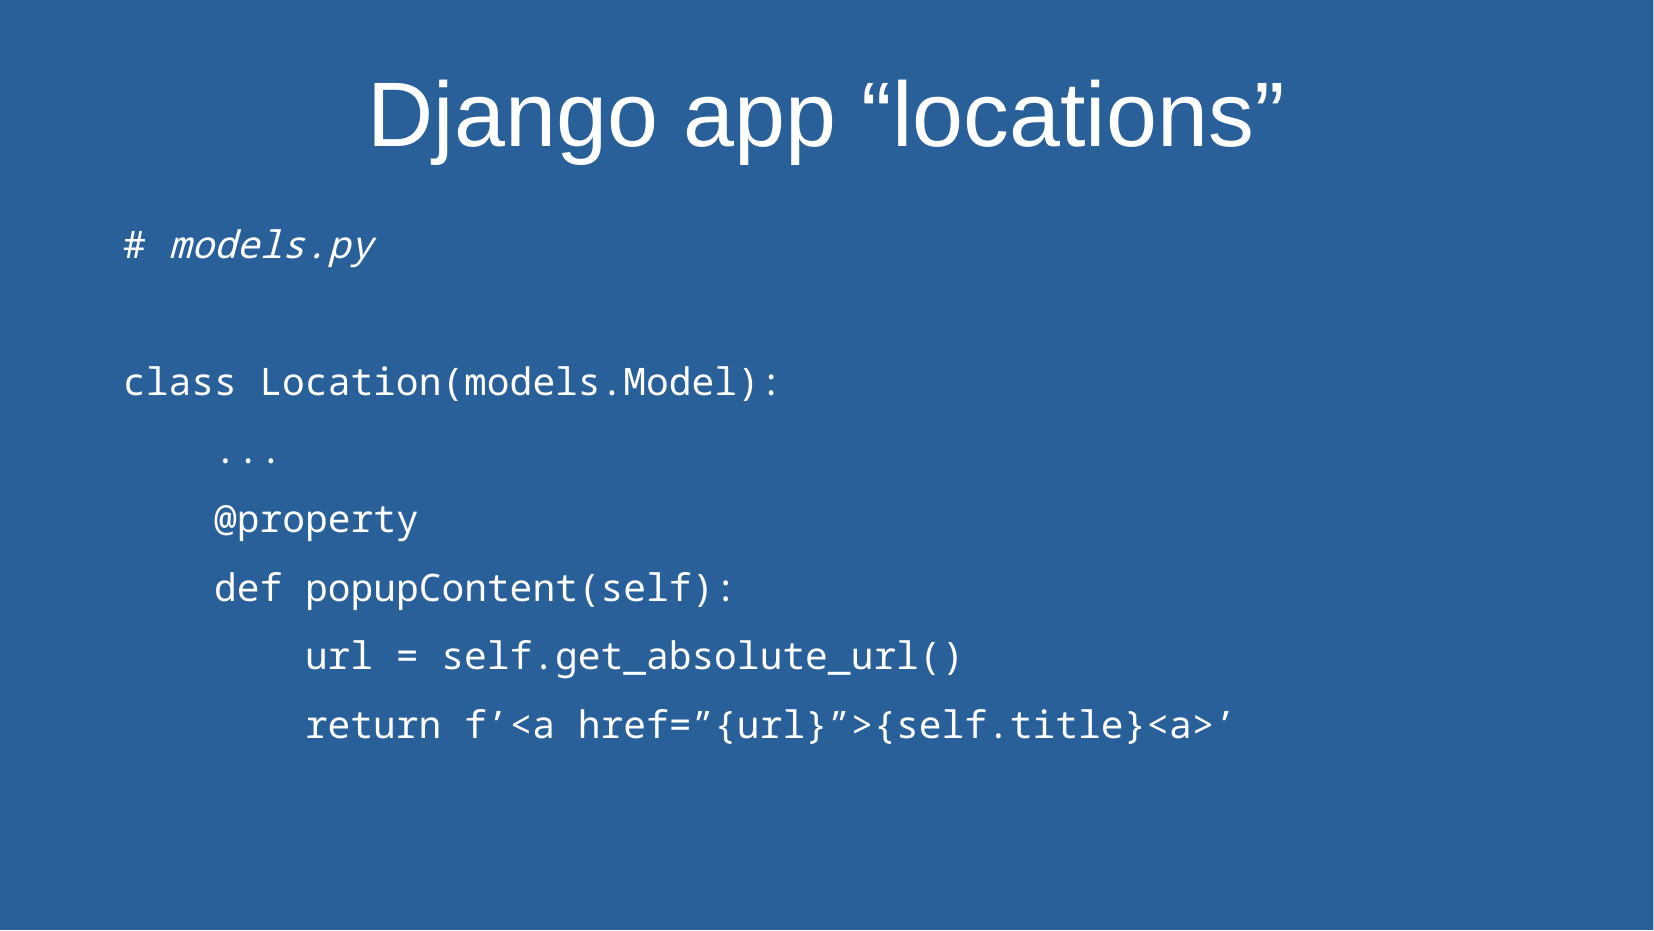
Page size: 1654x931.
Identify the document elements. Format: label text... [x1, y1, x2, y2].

list # models.py class Location(models.Model): ... @property def popupContent(self): url = self.get_absolute_url() return f’<a href=”{url}”>{self.title}<a>’ [82, 217, 1571, 758]
title Django app “locations” [82, 37, 1571, 193]
